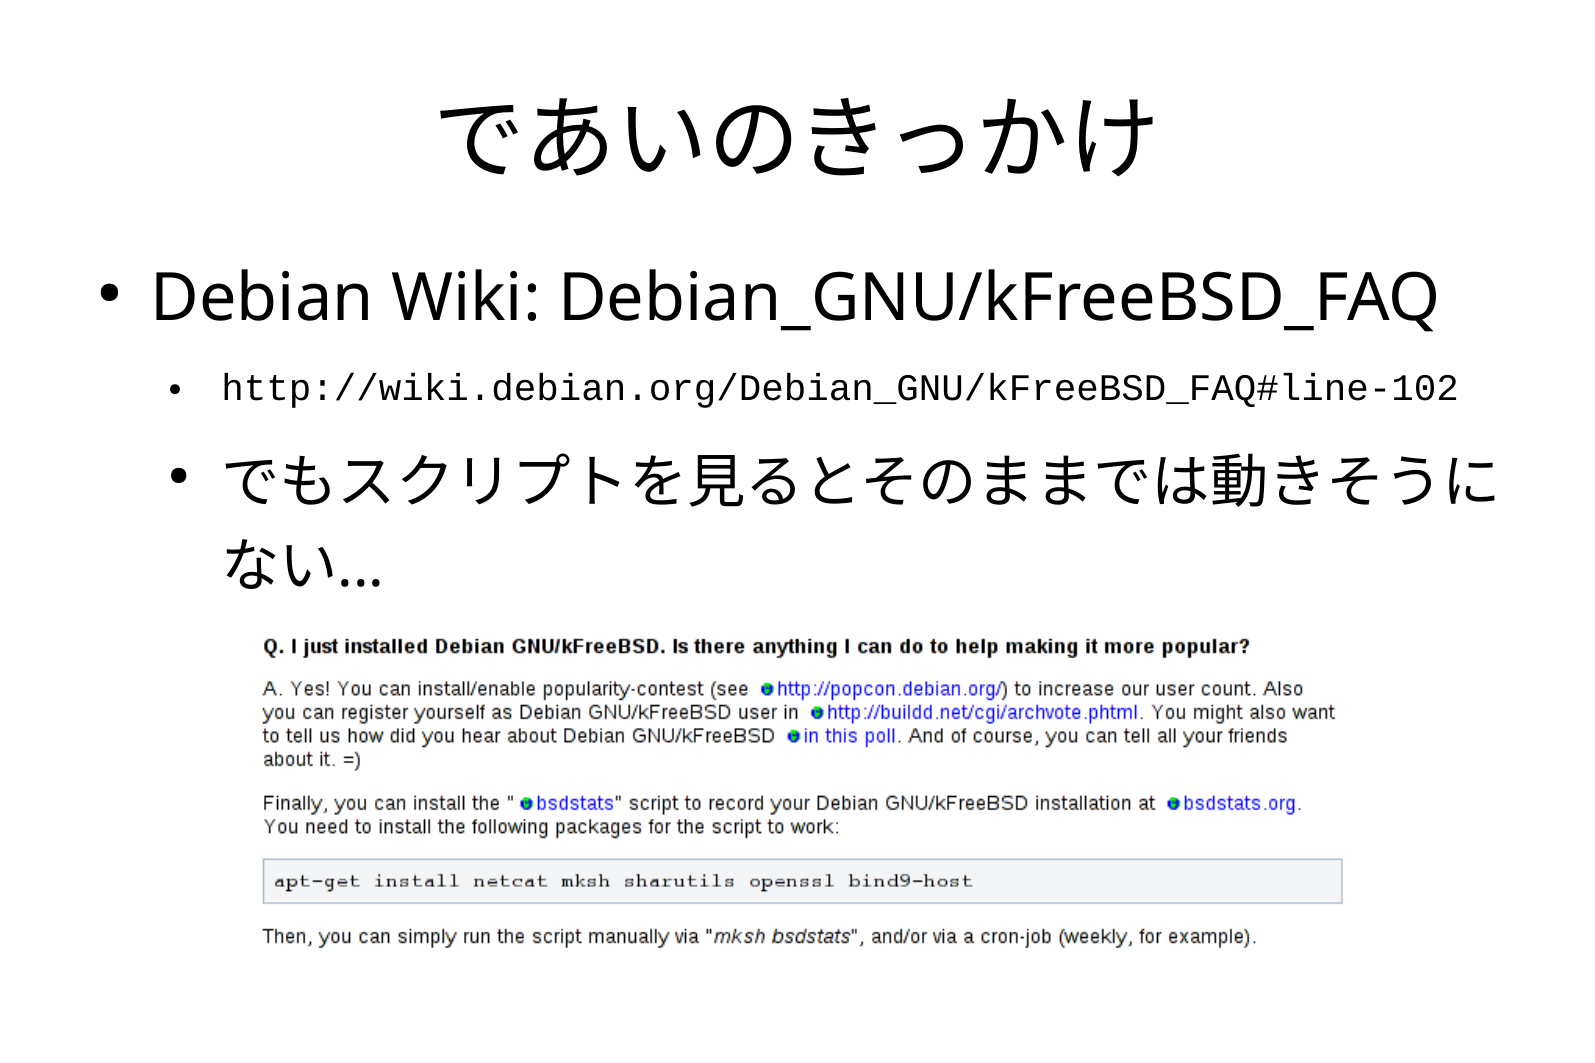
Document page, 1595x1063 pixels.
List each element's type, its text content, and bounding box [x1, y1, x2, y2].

title であいのきっかけ [79, 49, 1515, 213]
picture [238, 633, 1368, 970]
list Debian Wiki: Debian_GNU/kFreeBSD_FAQ http://wiki.debian.org/Debian_GNU/kFreeBSD_FAQ#line-102 でもスクリプトを見るとそのままでは動きそうにない... [79, 248, 1515, 951]
